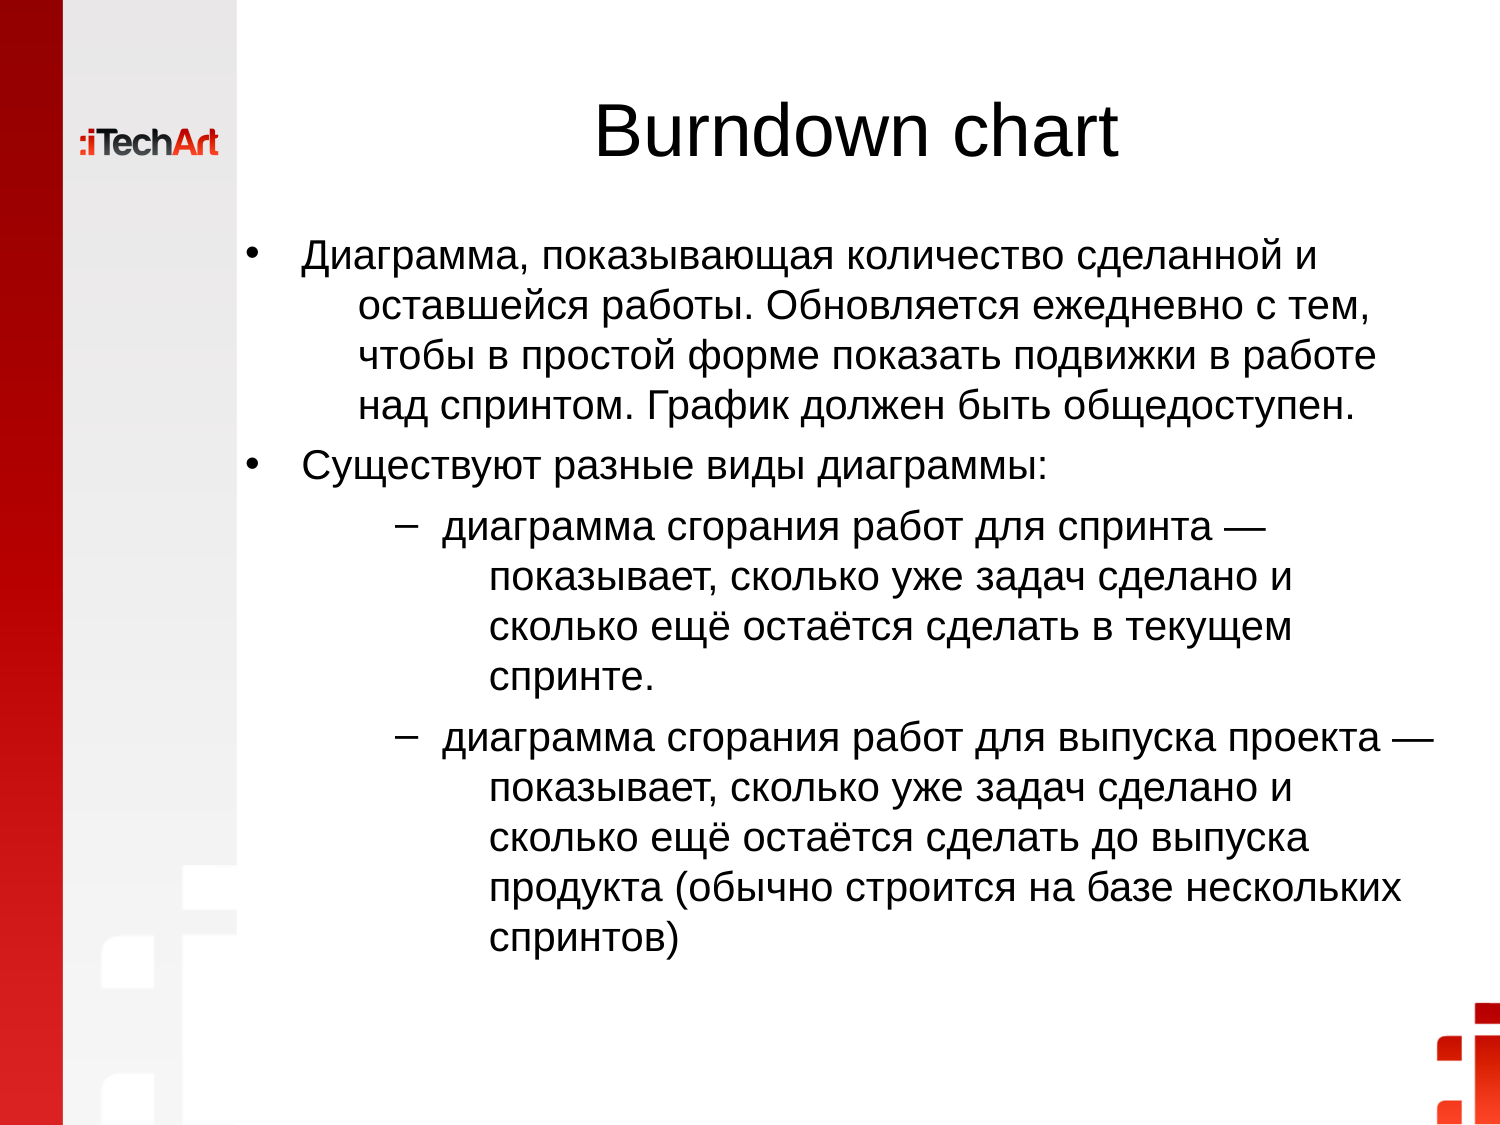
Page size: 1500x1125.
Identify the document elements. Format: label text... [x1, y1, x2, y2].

title Burndown chart [262, 45, 1450, 209]
picture [0, 0, 1500, 1125]
list Диаграмма, показывающая количество сделанной и оставшейся работы. Обновляется ежедневно с тем, чтобы в простой форме показать подвижки в работе над спринтом. График должен быть общедоступен. Существуют разные виды диаграммы: диаграмма сгорания работ для спринта — показывает, сколько уже задач сделано и сколько ещё остаётся сделать в текущем спринте. диаграмма сгорания работ для выпуска проекта — показывает, сколько уже задач сделано и сколько ещё остаётся сделать до выпуска продукта (обычно строится на базе нескольких спринтов) [230, 219, 1459, 1083]
